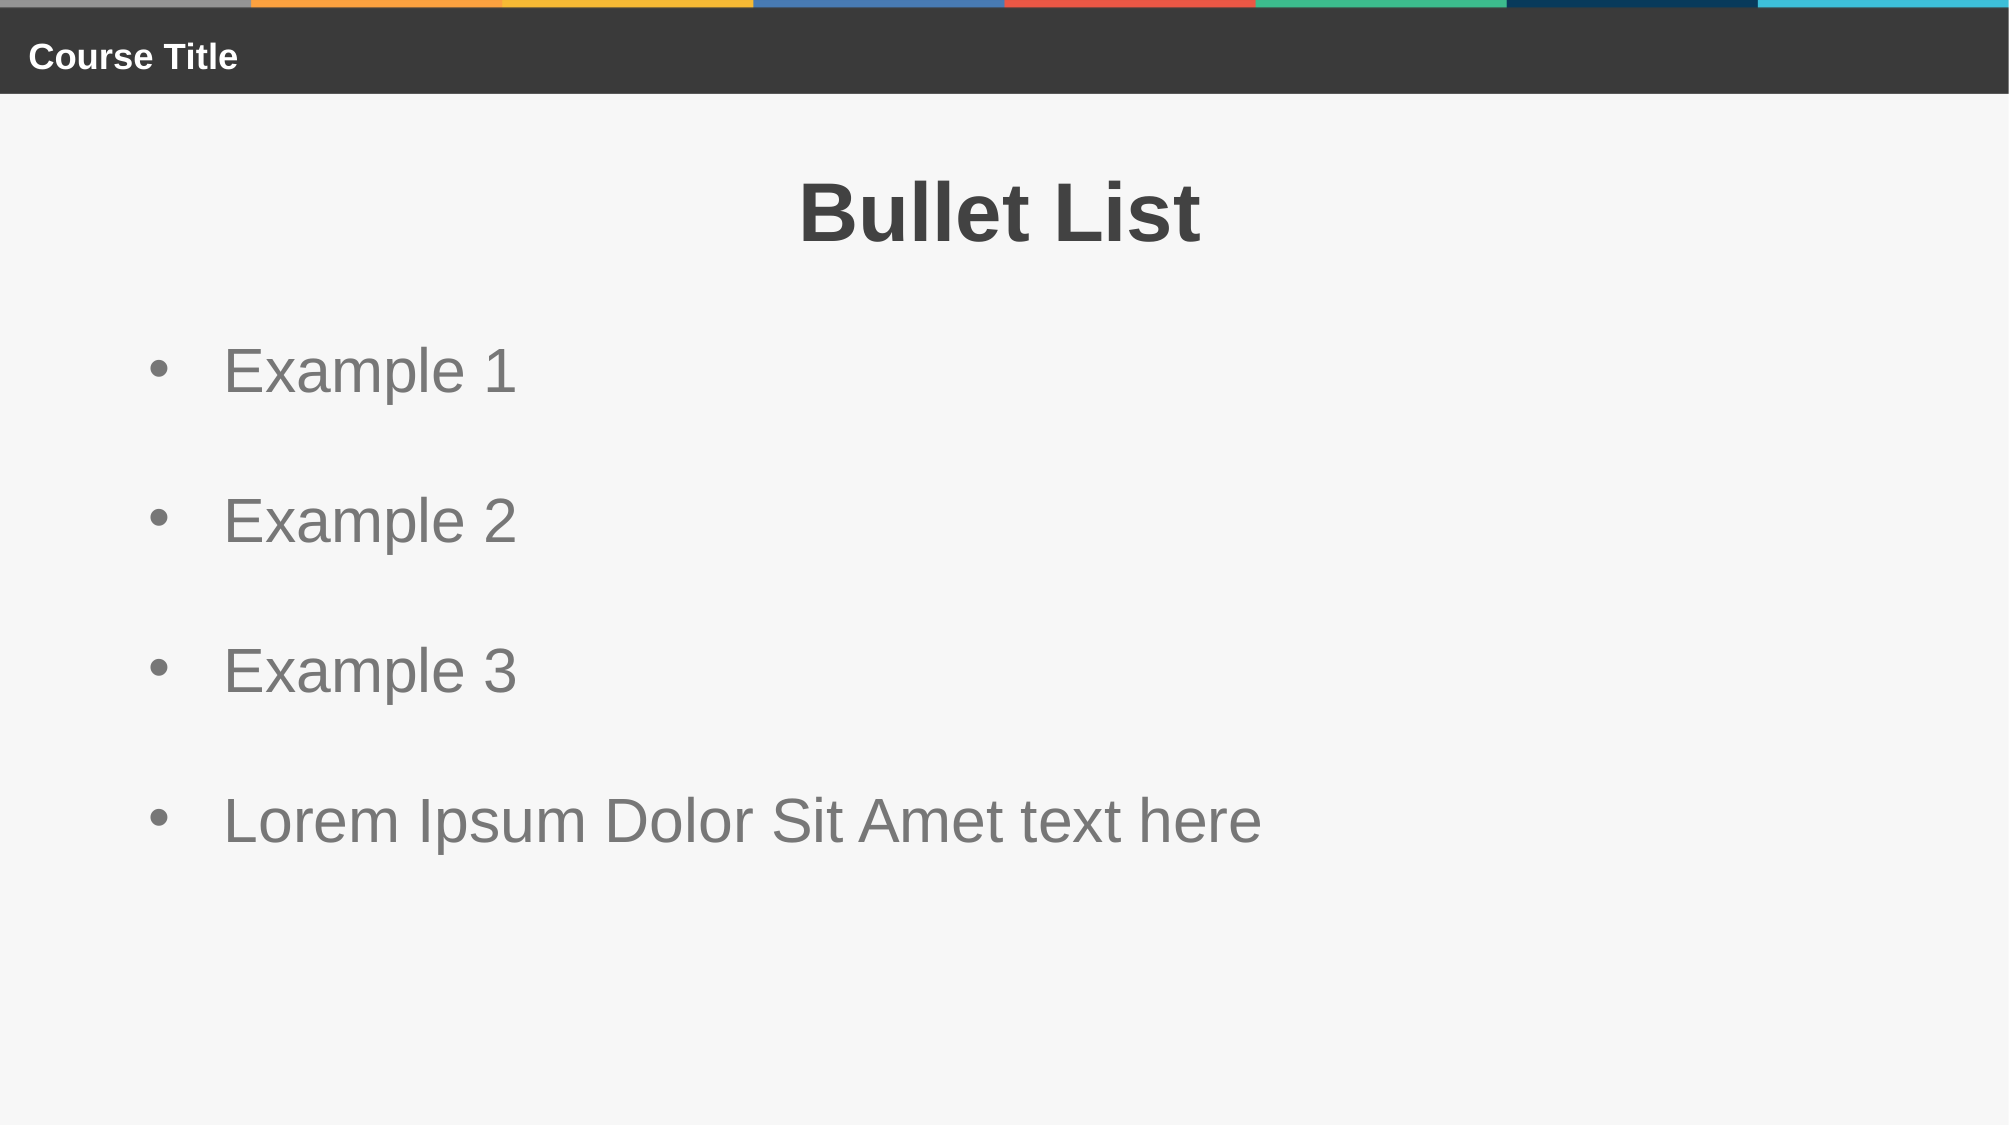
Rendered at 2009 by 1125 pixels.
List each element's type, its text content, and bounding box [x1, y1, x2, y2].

picture [0, 0, 2009, 1125]
text_box Bullet List [0, 140, 2000, 277]
text_box Example 1 Example 2 Example 3 Lorem Ipsum Dolor Sit Amet text here [133, 322, 1891, 863]
text_box Course Title [13, 26, 254, 85]
